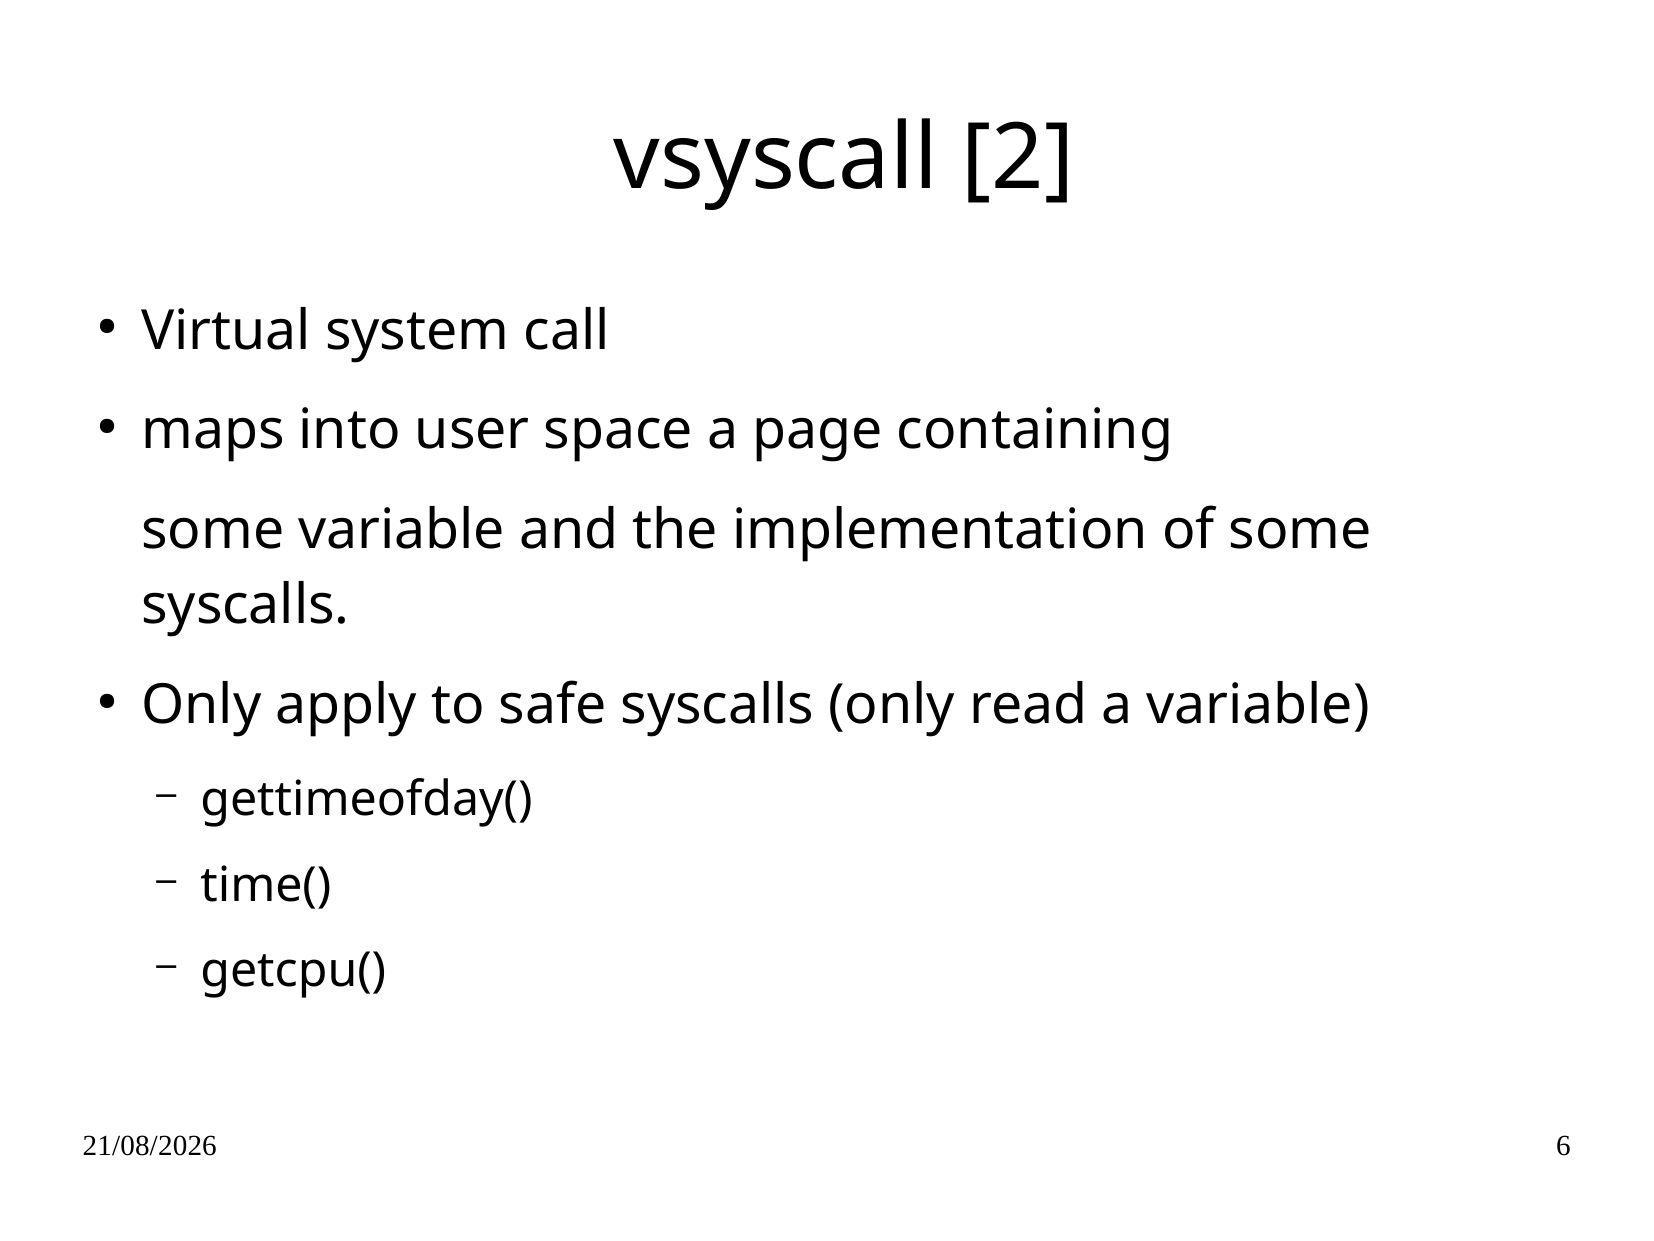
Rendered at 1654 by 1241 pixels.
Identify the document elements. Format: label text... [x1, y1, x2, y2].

title vsyscall [2] [82, 49, 1571, 257]
list Virtual system call maps into user space a page containing some variable and the implementation of some syscalls. Only apply to safe syscalls (only read a variable) gettimeofday() time() getcpu() [82, 290, 1571, 1010]
